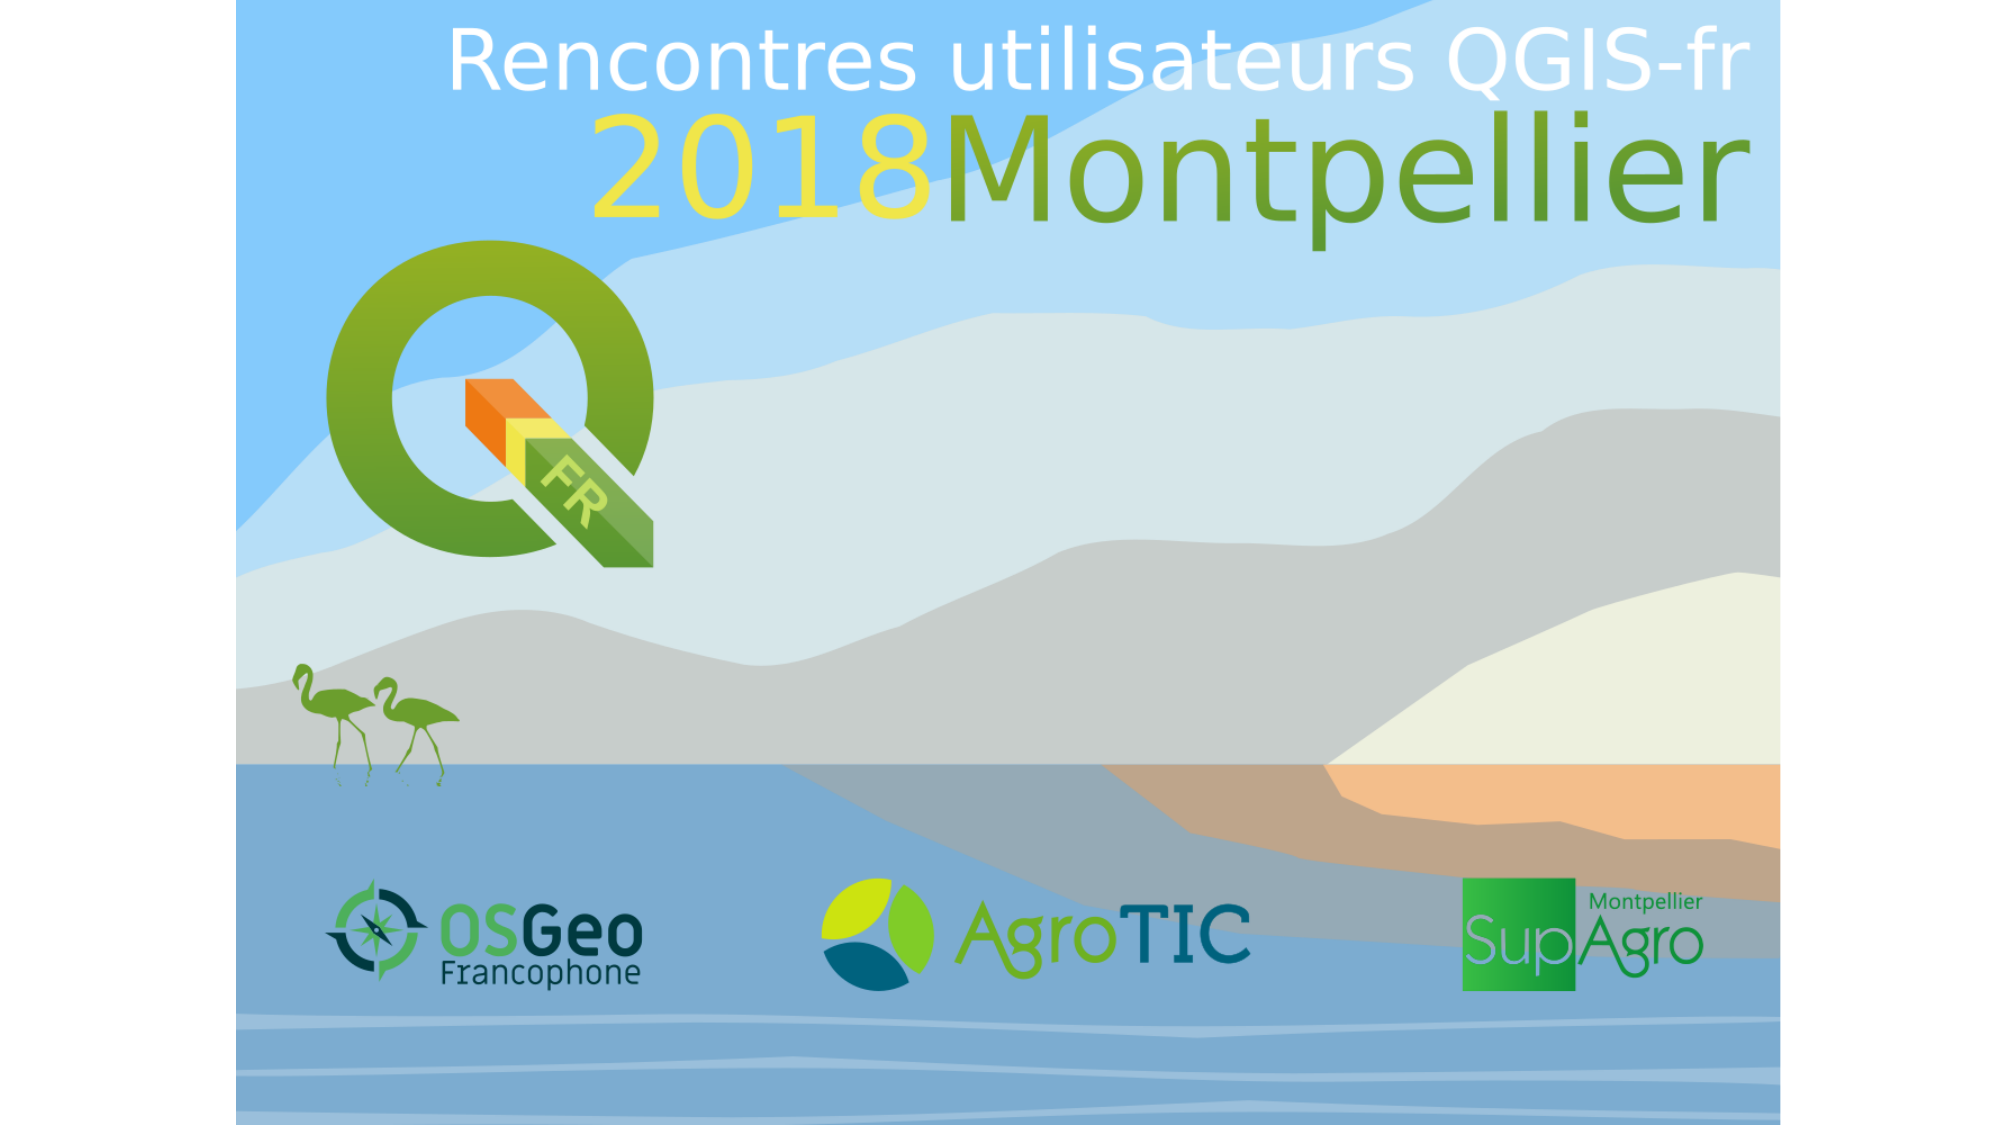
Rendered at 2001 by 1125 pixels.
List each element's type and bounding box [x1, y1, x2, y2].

text_box [236, 0, 1781, 1125]
